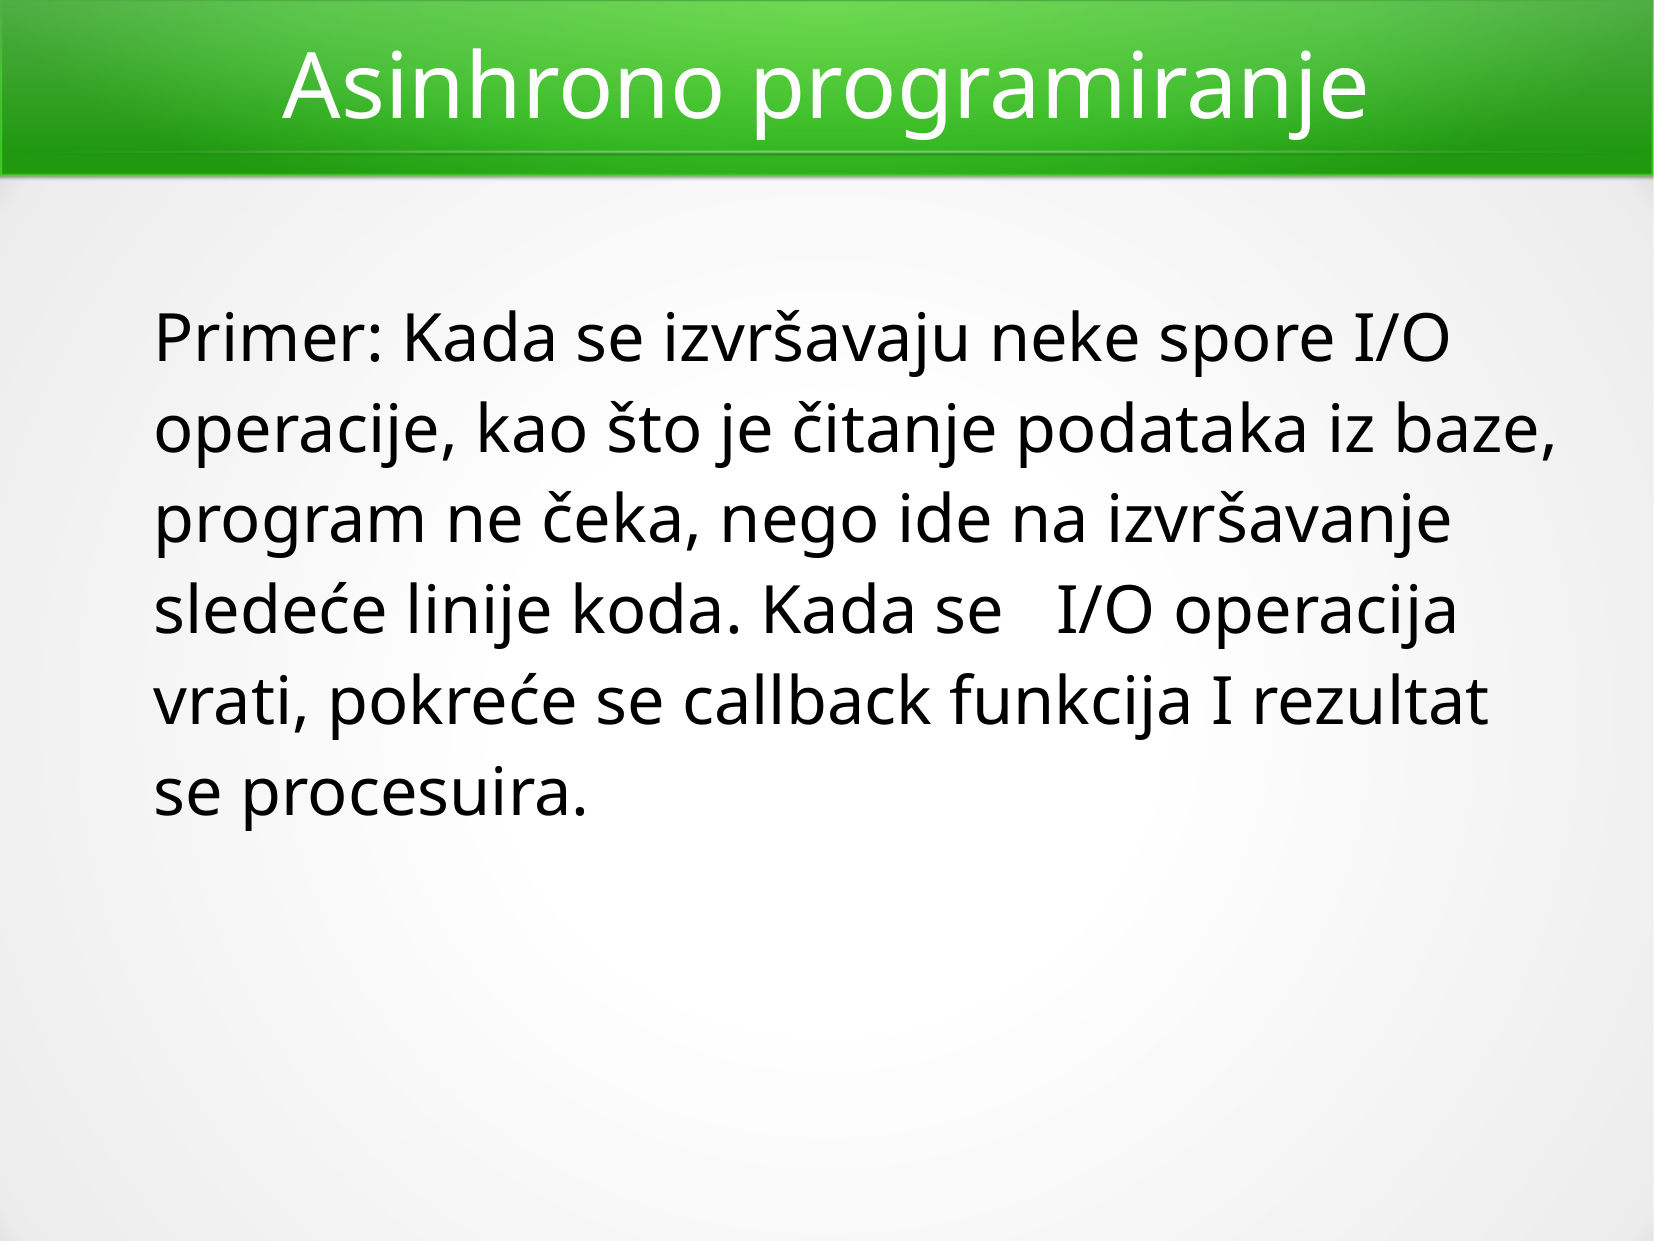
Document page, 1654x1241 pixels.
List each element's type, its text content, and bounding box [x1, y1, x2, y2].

list Primer: Kada se izvršavaju neke spore I/O operacije, kao što je čitanje podataka iz baze, program ne čeka, nego ide na izvršavanje sledeće linije koda. Kada se I/O operacija vrati, pokreće se callback funkcija I rezultat se procesuira. [82, 290, 1571, 1010]
picture [0, 0, 1654, 1241]
title Asinhrono programiranje [82, 11, 1571, 154]
